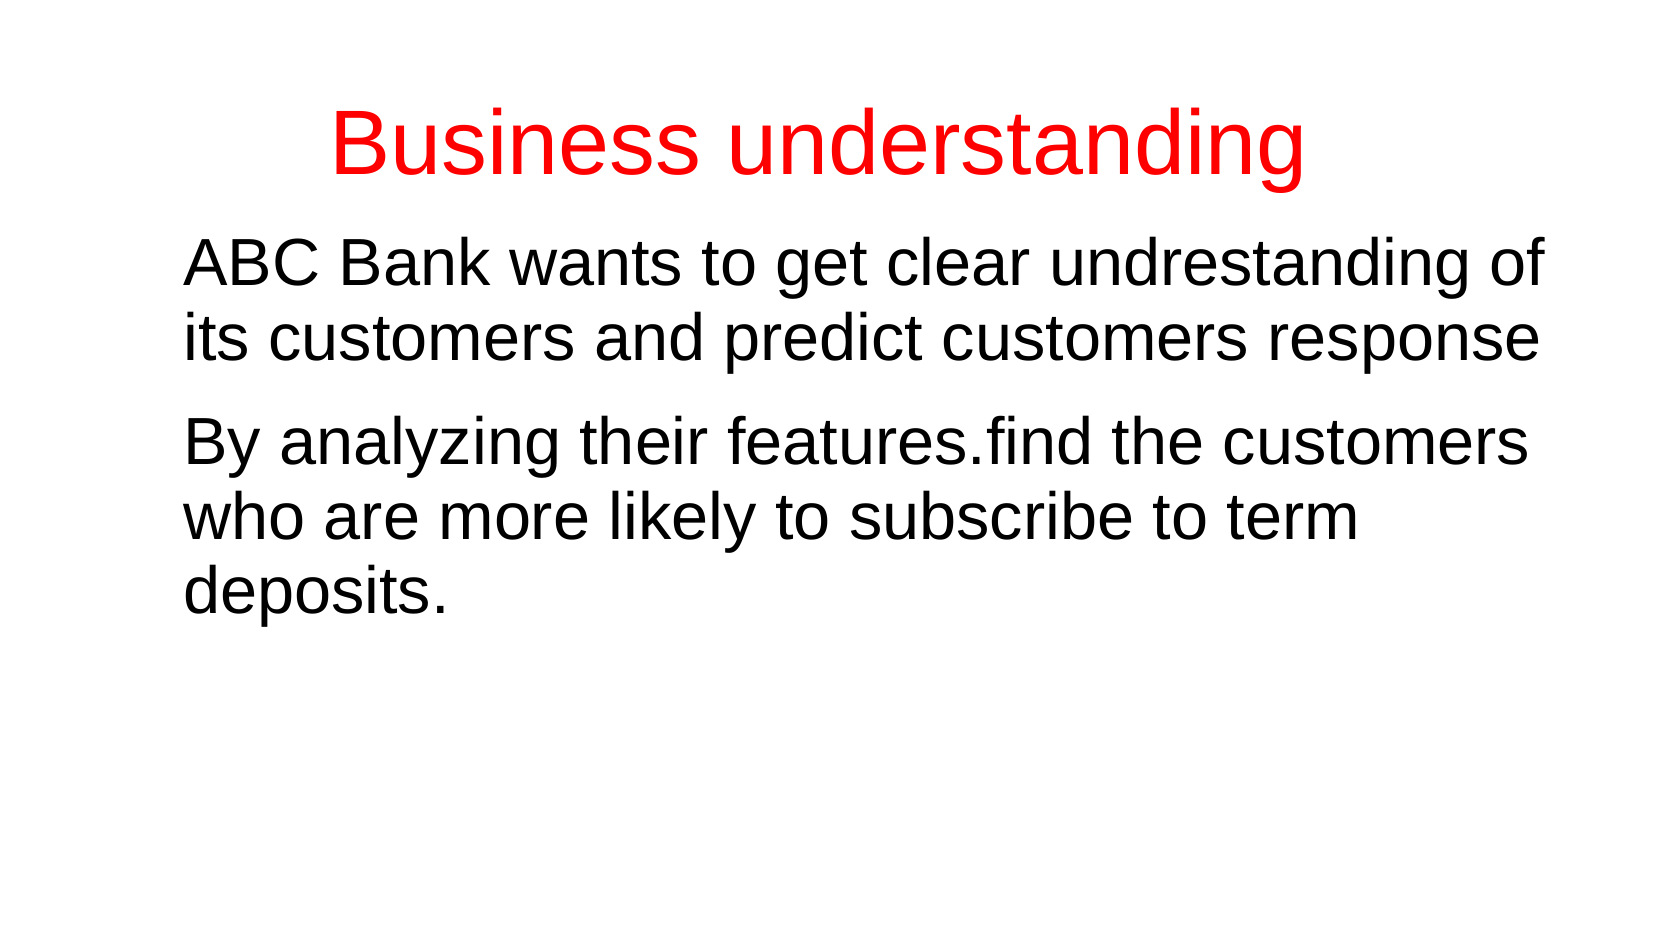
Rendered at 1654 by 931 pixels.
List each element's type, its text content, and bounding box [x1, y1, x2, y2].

list ABC Bank wants to get clear undrestanding of its customers and predict customers response By analyzing their features.find the customers who are more likely to subscribe to term deposits. [112, 225, 1601, 765]
title Business understanding [75, 91, 1564, 195]
